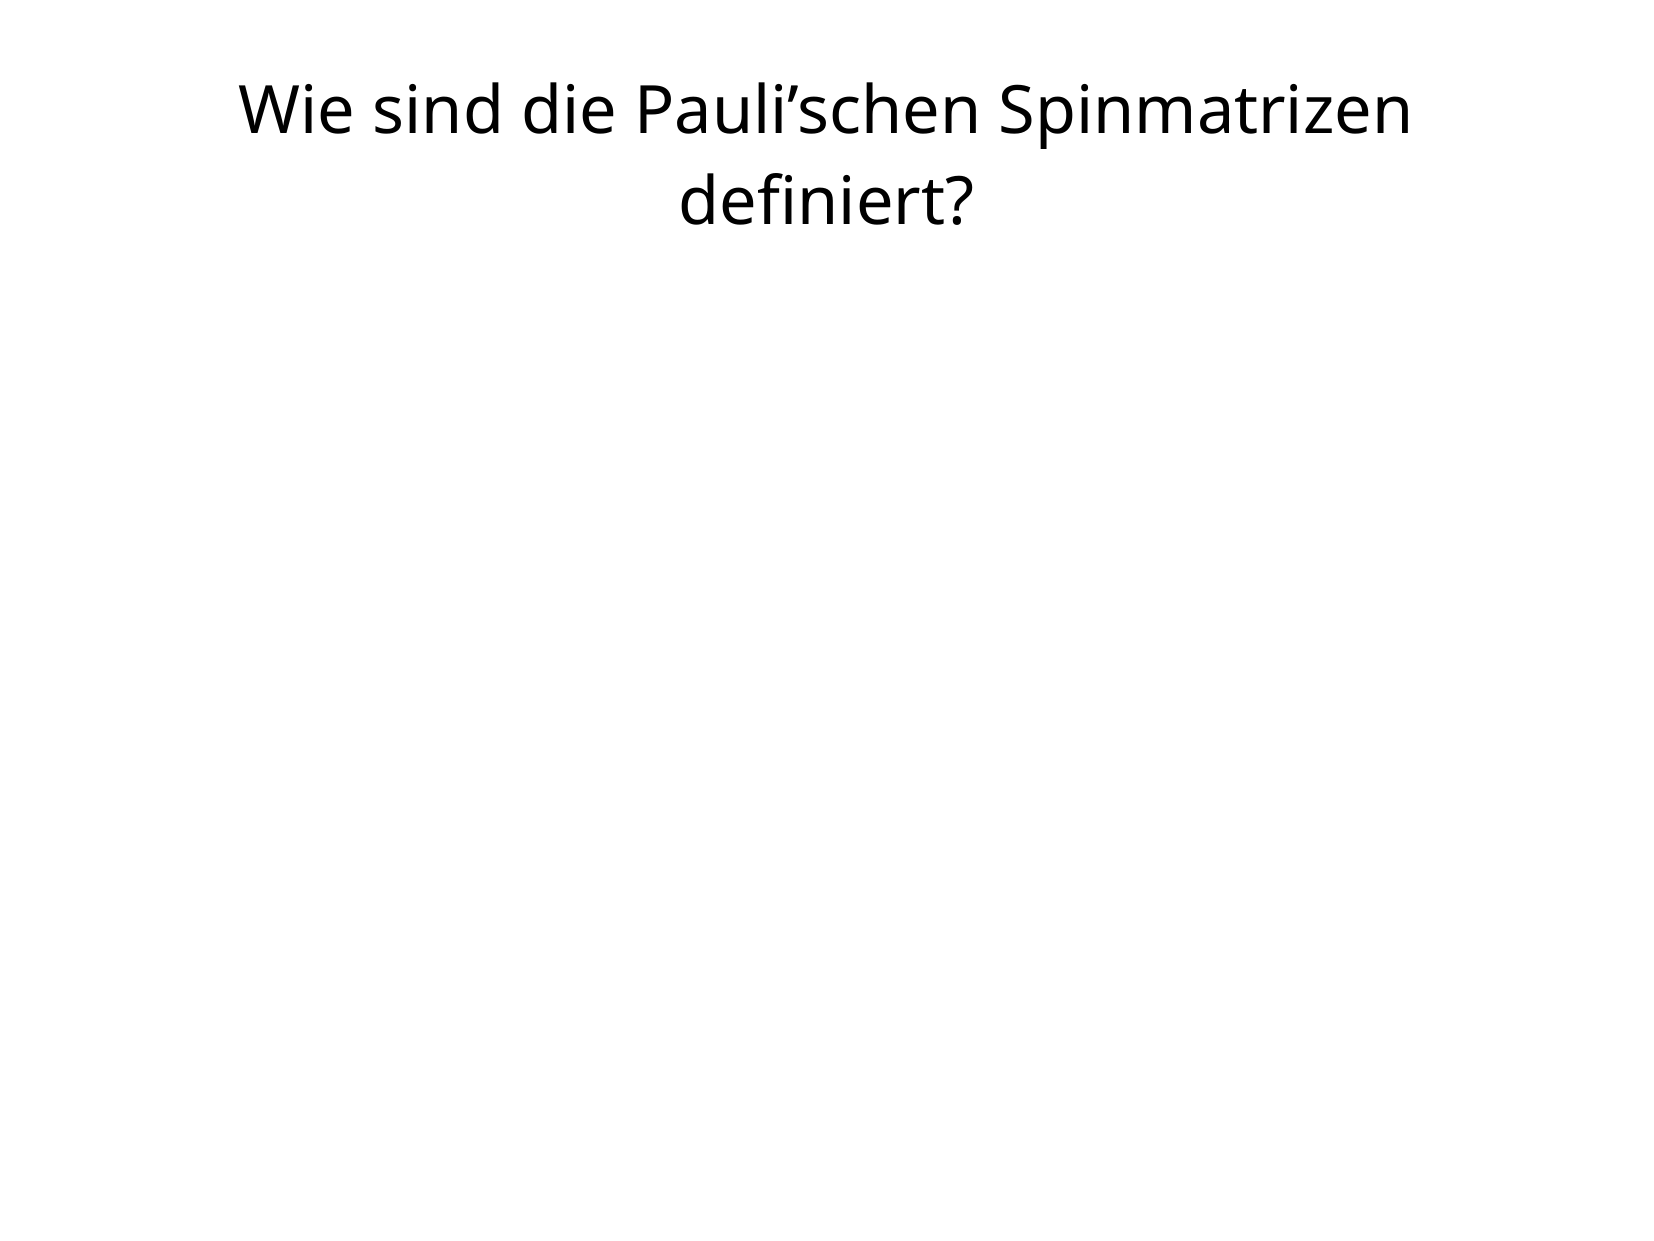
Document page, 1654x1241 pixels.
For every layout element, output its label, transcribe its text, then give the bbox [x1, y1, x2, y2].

title Wie sind die Pauli’schen Spinmatrizen definiert? [82, 49, 1571, 257]
